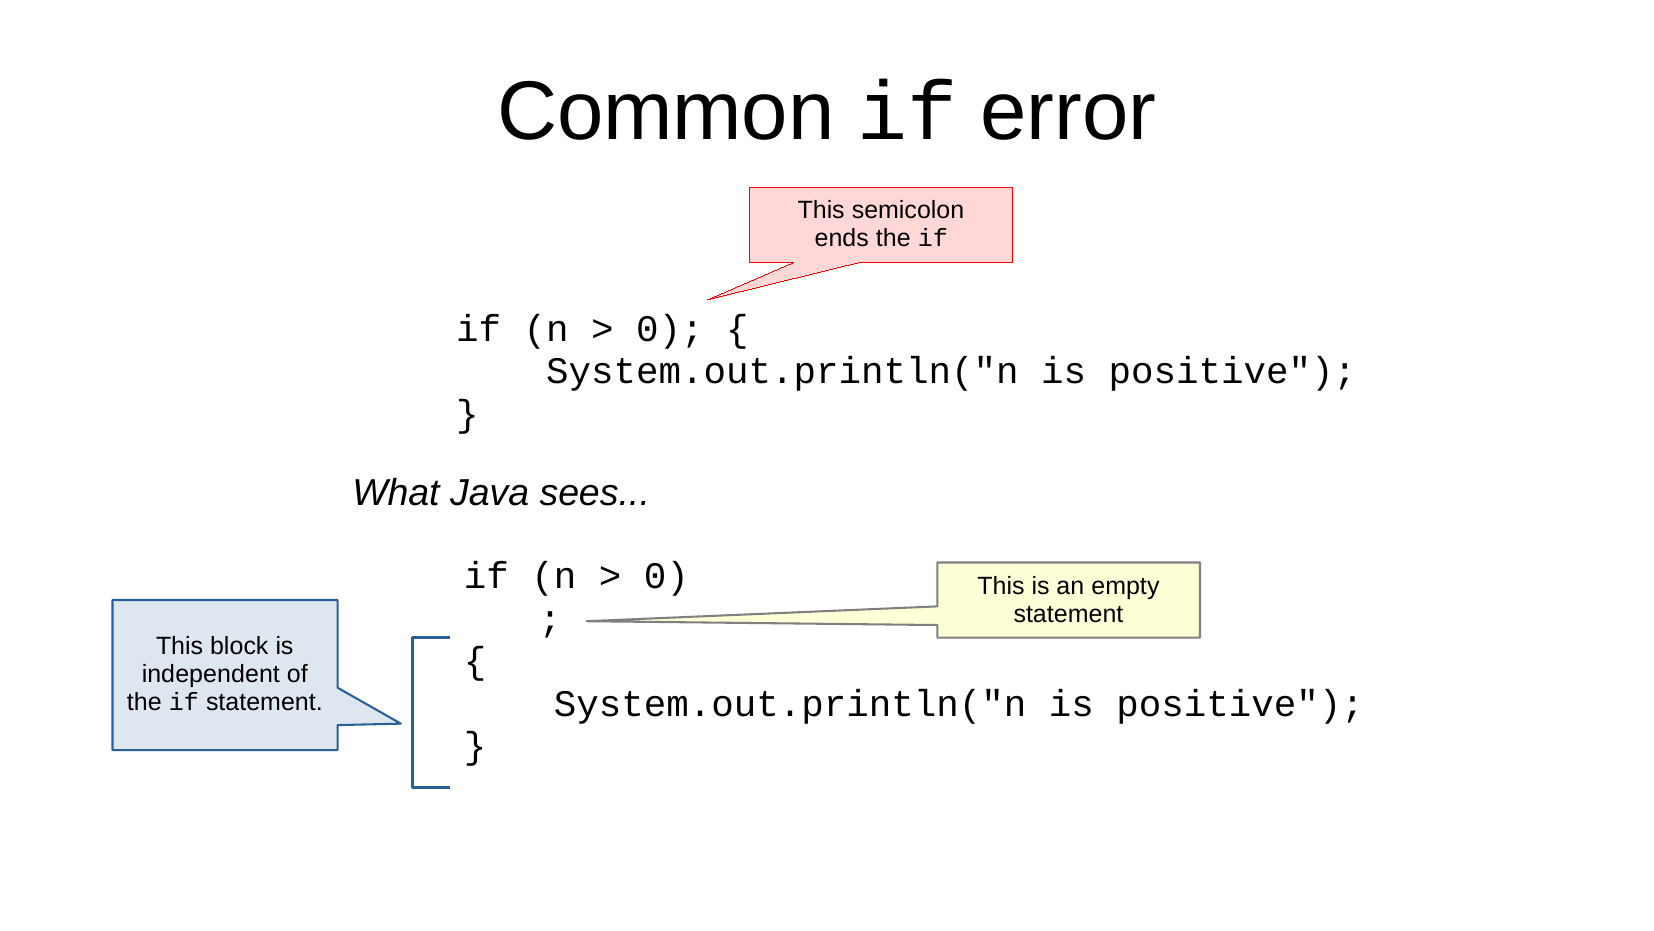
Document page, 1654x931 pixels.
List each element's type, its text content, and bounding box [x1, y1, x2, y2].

text_box This block is independent of the if statement. [112, 600, 401, 751]
text_box This semicolon ends the if [707, 187, 1013, 300]
text_box if (n > 0); { System.out.println("n is positive"); } [441, 302, 1380, 451]
text_box This is an empty statement [586, 562, 1201, 638]
text_box What Java sees... [337, 463, 666, 521]
text_box if (n > 0) ; { System.out.println("n is positive"); } [448, 550, 1388, 820]
title Common if error [82, 37, 1571, 193]
